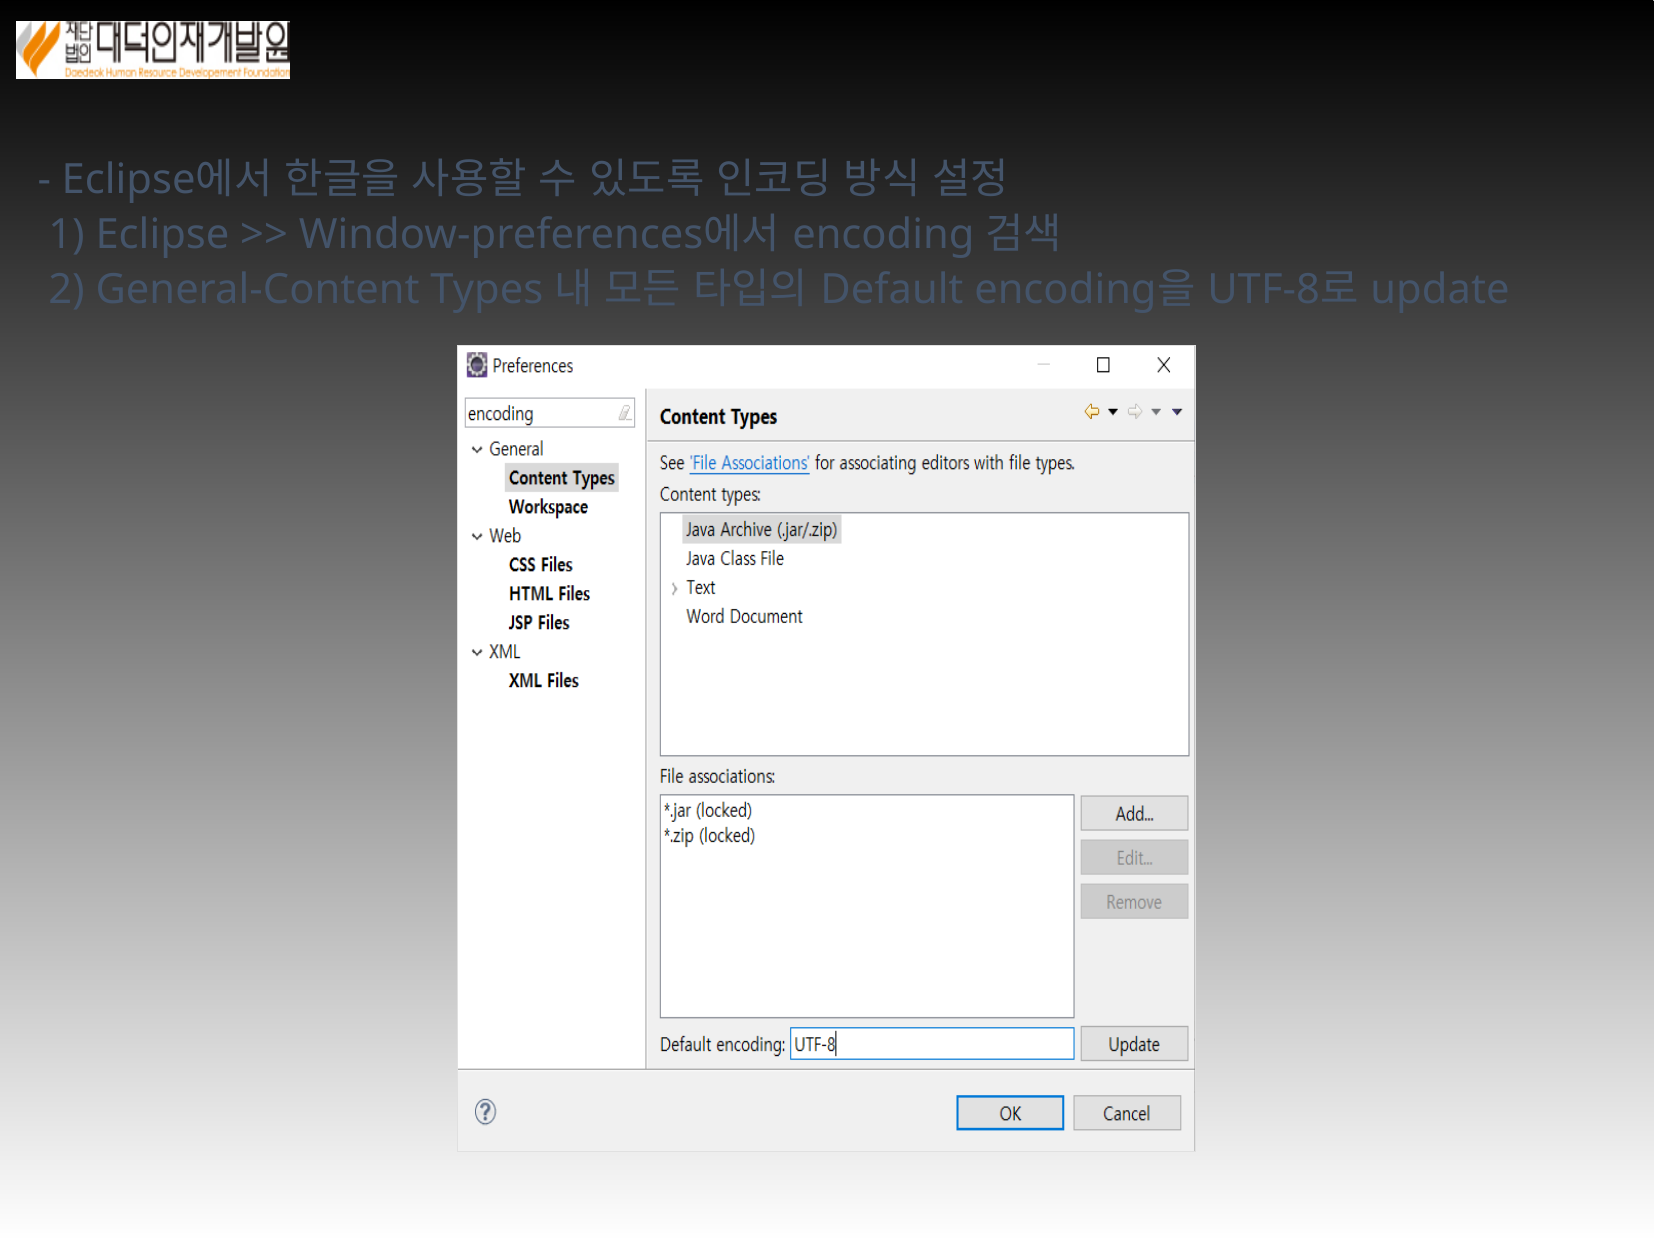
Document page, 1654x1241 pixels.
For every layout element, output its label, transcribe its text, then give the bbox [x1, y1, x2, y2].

picture [16, 21, 290, 79]
text_box - Eclipse에서 한글을 사용할 수 있도록 인코딩 방식 설정 1) Eclipse >> Window-preferences에서 encoding 검색 2) General-Content Types 내 모든 타입의 Default encoding을 UTF-8로 update [0, 112, 1548, 347]
picture [457, 345, 1196, 1152]
